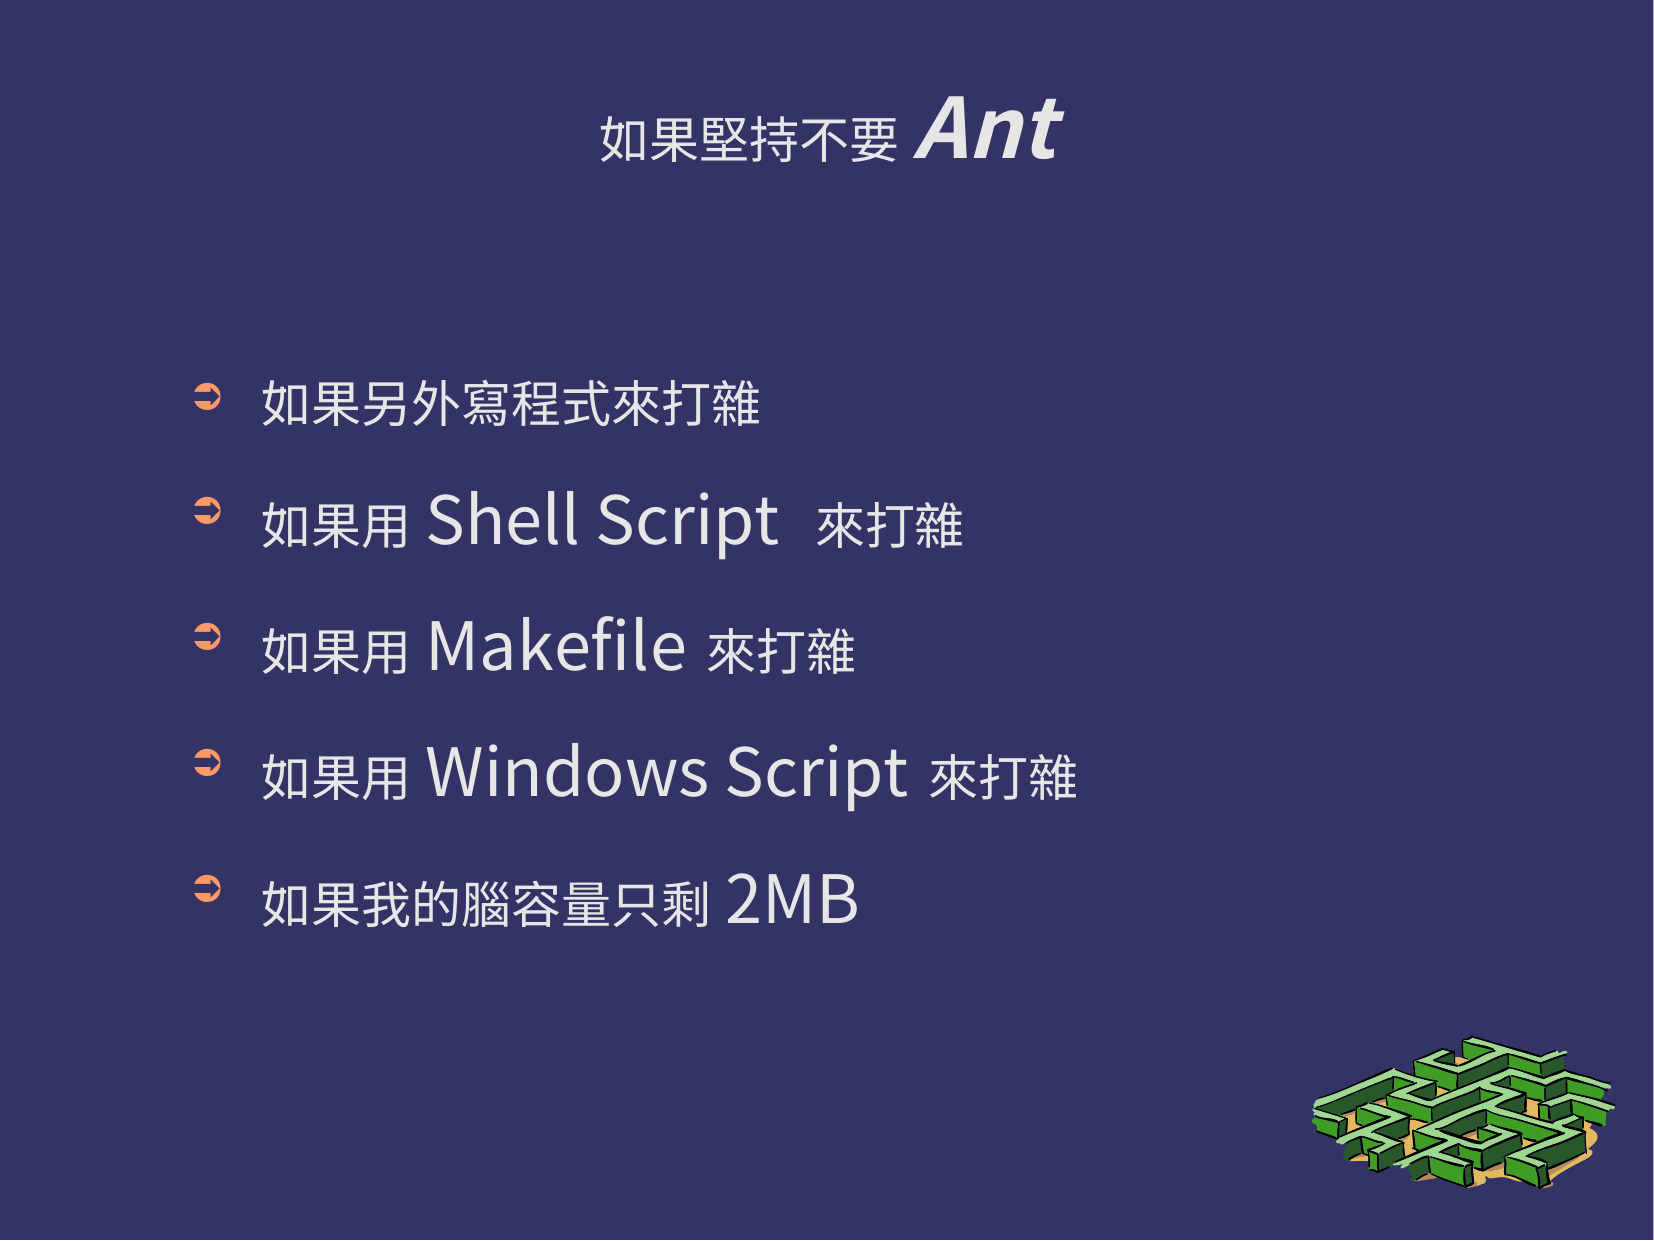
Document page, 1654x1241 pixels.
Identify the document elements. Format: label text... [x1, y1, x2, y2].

title 如果堅持不要Ant [121, 19, 1534, 227]
list 如果另外寫程式來打雜 如果用Shell Script 來打雜 如果用Makefile來打雜 如果用Windows Script來打雜 如果我的腦容量只剩2MB [178, 364, 1570, 1147]
